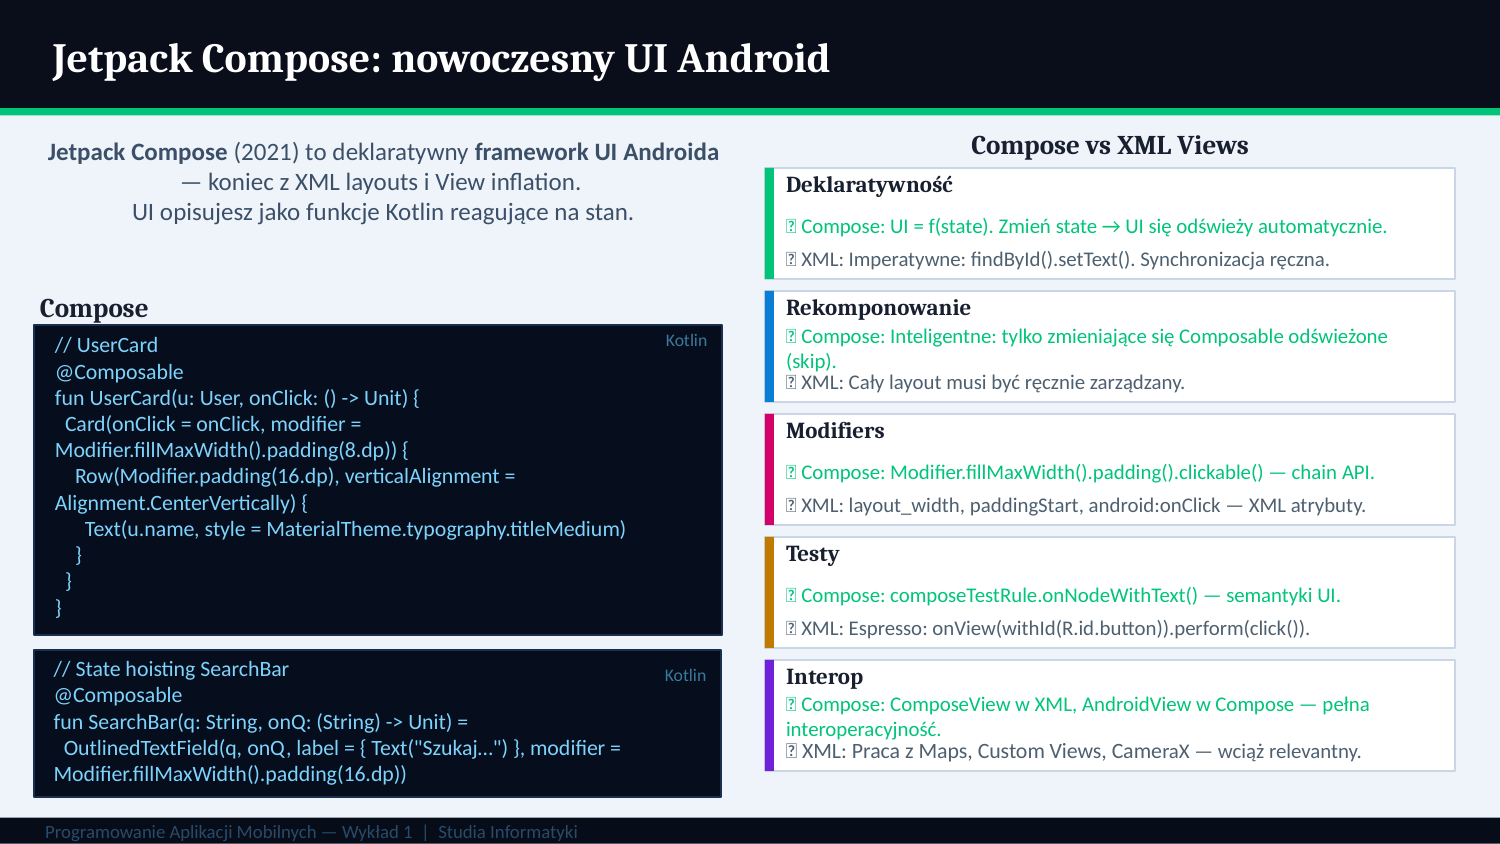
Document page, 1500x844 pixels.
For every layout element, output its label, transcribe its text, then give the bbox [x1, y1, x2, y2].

text_box [764, 290, 1455, 402]
text_box 📄 XML: Cały layout musi być ręcznie zarządzany. [786, 365, 1434, 396]
text_box Testy [786, 537, 1434, 568]
text_box Deklaratywność [786, 168, 1434, 199]
text_box // State hoisting SearchBar @Composable fun SearchBar(q: String, onQ: (String) -> Unit) = OutlinedTextField(q, onQ, label = { Text("Szukaj…") }, modifier = Modifier.fillMaxWidth().padding(16.dp)) [53, 654, 710, 796]
text_box Interop [786, 660, 1434, 691]
text_box 📄 XML: Imperatywne: findById().setText(). Synchronizacja ręczna. [786, 242, 1434, 273]
text_box Compose vs XML Views [764, 122, 1455, 165]
text_box // UserCard @Composable fun UserCard(u: User, onClick: () -> Unit) { Card(onClick = onClick, modifier = Modifier.fillMaxWidth().padding(8.dp)) { Row(Modifier.padding(16.dp), verticalAlignment = Alignment.CenterVertically) { Text(u.name, style = MaterialTheme.typography.titleMedium) } } } [54, 331, 709, 601]
text_box [764, 659, 1455, 771]
text_box [764, 536, 1455, 648]
text_box 📄 XML: Praca z Maps, Custom Views, CameraX — wciąż relevantny. [786, 734, 1434, 765]
text_box ✅ Compose: composeTestRule.onNodeWithText() — semantyki UI. [786, 578, 1434, 609]
text_box ✅ Compose: Modifier.fillMaxWidth().padding().clickable() — chain API. [786, 455, 1434, 486]
text_box [0, 0, 1500, 116]
text_box 📄 XML: layout_width, paddingStart, android:onClick — XML atrybuty. [786, 488, 1434, 519]
text_box 📄 XML: Espresso: onView(withId(R.id.button)).perform(click()). [786, 611, 1434, 642]
text_box [0, 817, 1500, 844]
text_box Programowanie Aplikacji Mobilnych — Wykład 1 | Studia Informatyki [44, 818, 1455, 843]
text_box [34, 649, 722, 798]
text_box [764, 167, 1455, 279]
text_box [34, 324, 723, 636]
text_box Rekomponowanie [786, 291, 1434, 322]
text_box Modifiers [786, 414, 1434, 445]
text_box Kotlin [557, 326, 708, 331]
text_box Compose [39, 285, 723, 324]
text_box Jetpack Compose: nowoczesny UI Android [52, 8, 1448, 102]
text_box [764, 413, 1455, 525]
text_box ✅ Compose: UI = f(state). Zmień state → UI się odświeży automatycznie. [786, 209, 1434, 240]
text_box ✅ Compose: ComposeView w XML, AndroidView w Compose — pełna interoperacyjność. [786, 696, 1434, 734]
text_box Jetpack Compose (2021) to deklaratywny framework UI Androida — koniec z XML layouts i View inflation. UI opisujesz jako funkcje Kotlin reagujące na stan. [29, 124, 739, 237]
text_box ✅ Compose: Inteligentne: tylko zmieniające się Composable odświeżone (skip). [786, 332, 1434, 363]
